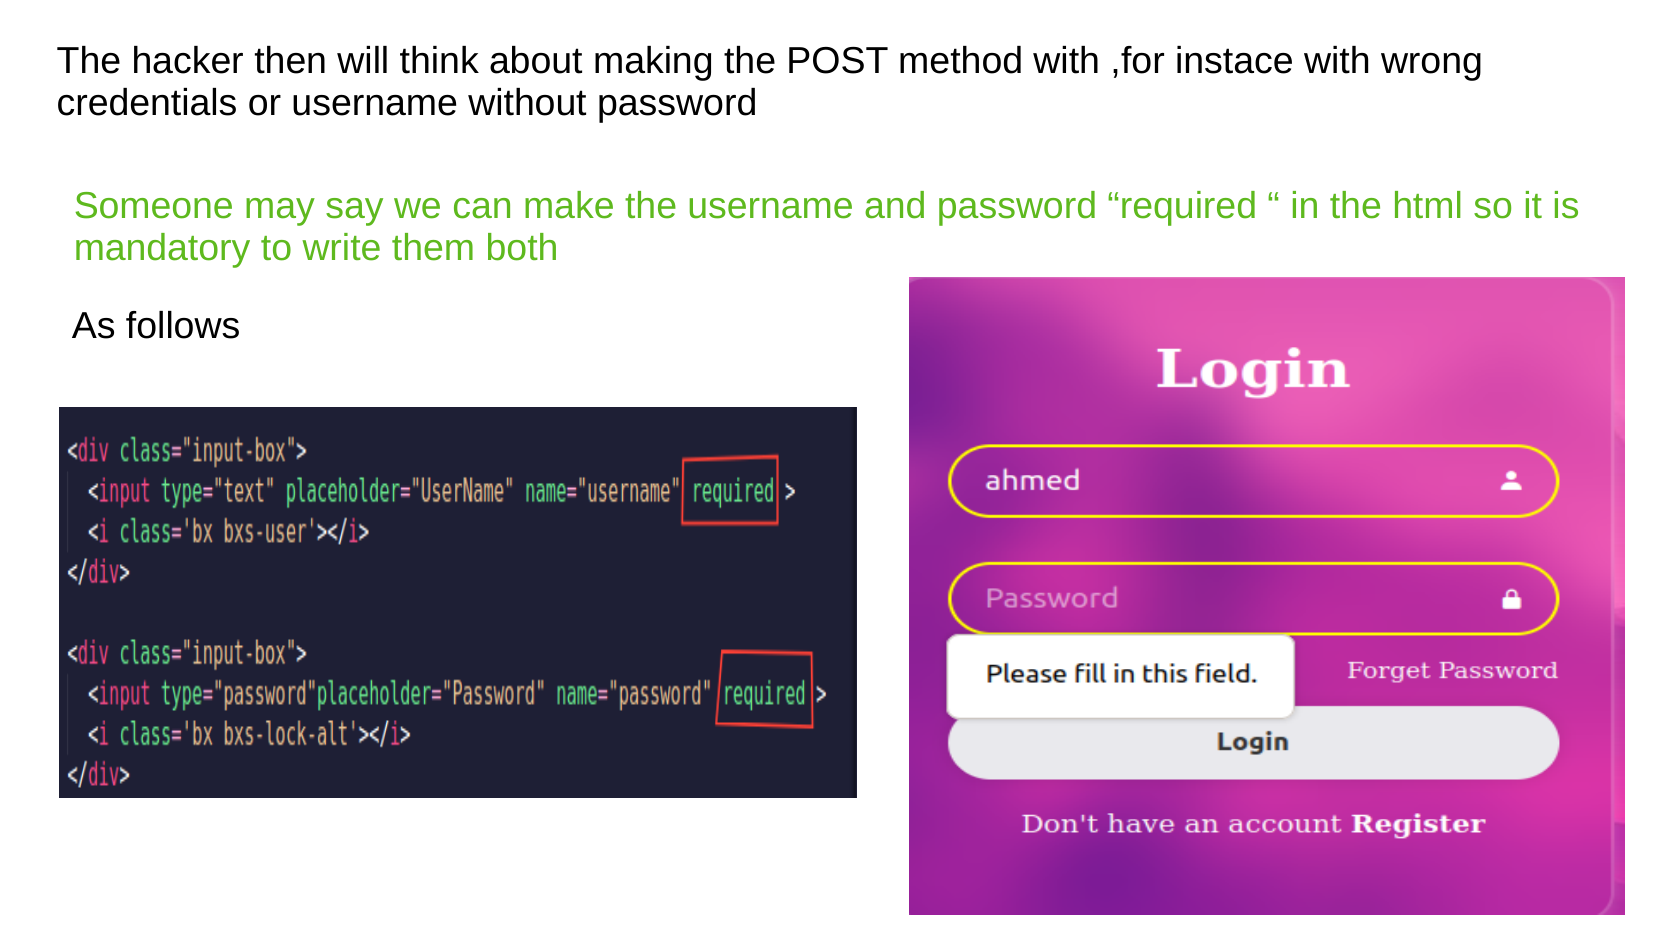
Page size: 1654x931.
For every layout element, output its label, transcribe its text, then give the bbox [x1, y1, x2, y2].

text_box The hacker then will think about making the POST method with ,for instace with wrong credentials or username without password [41, 31, 1613, 178]
text_box Someone may say we can make the username and password “required “ in the html so it is mandatory to write them both [59, 177, 1606, 276]
picture [59, 407, 857, 798]
text_box As follows [57, 297, 266, 355]
picture [909, 277, 1625, 915]
